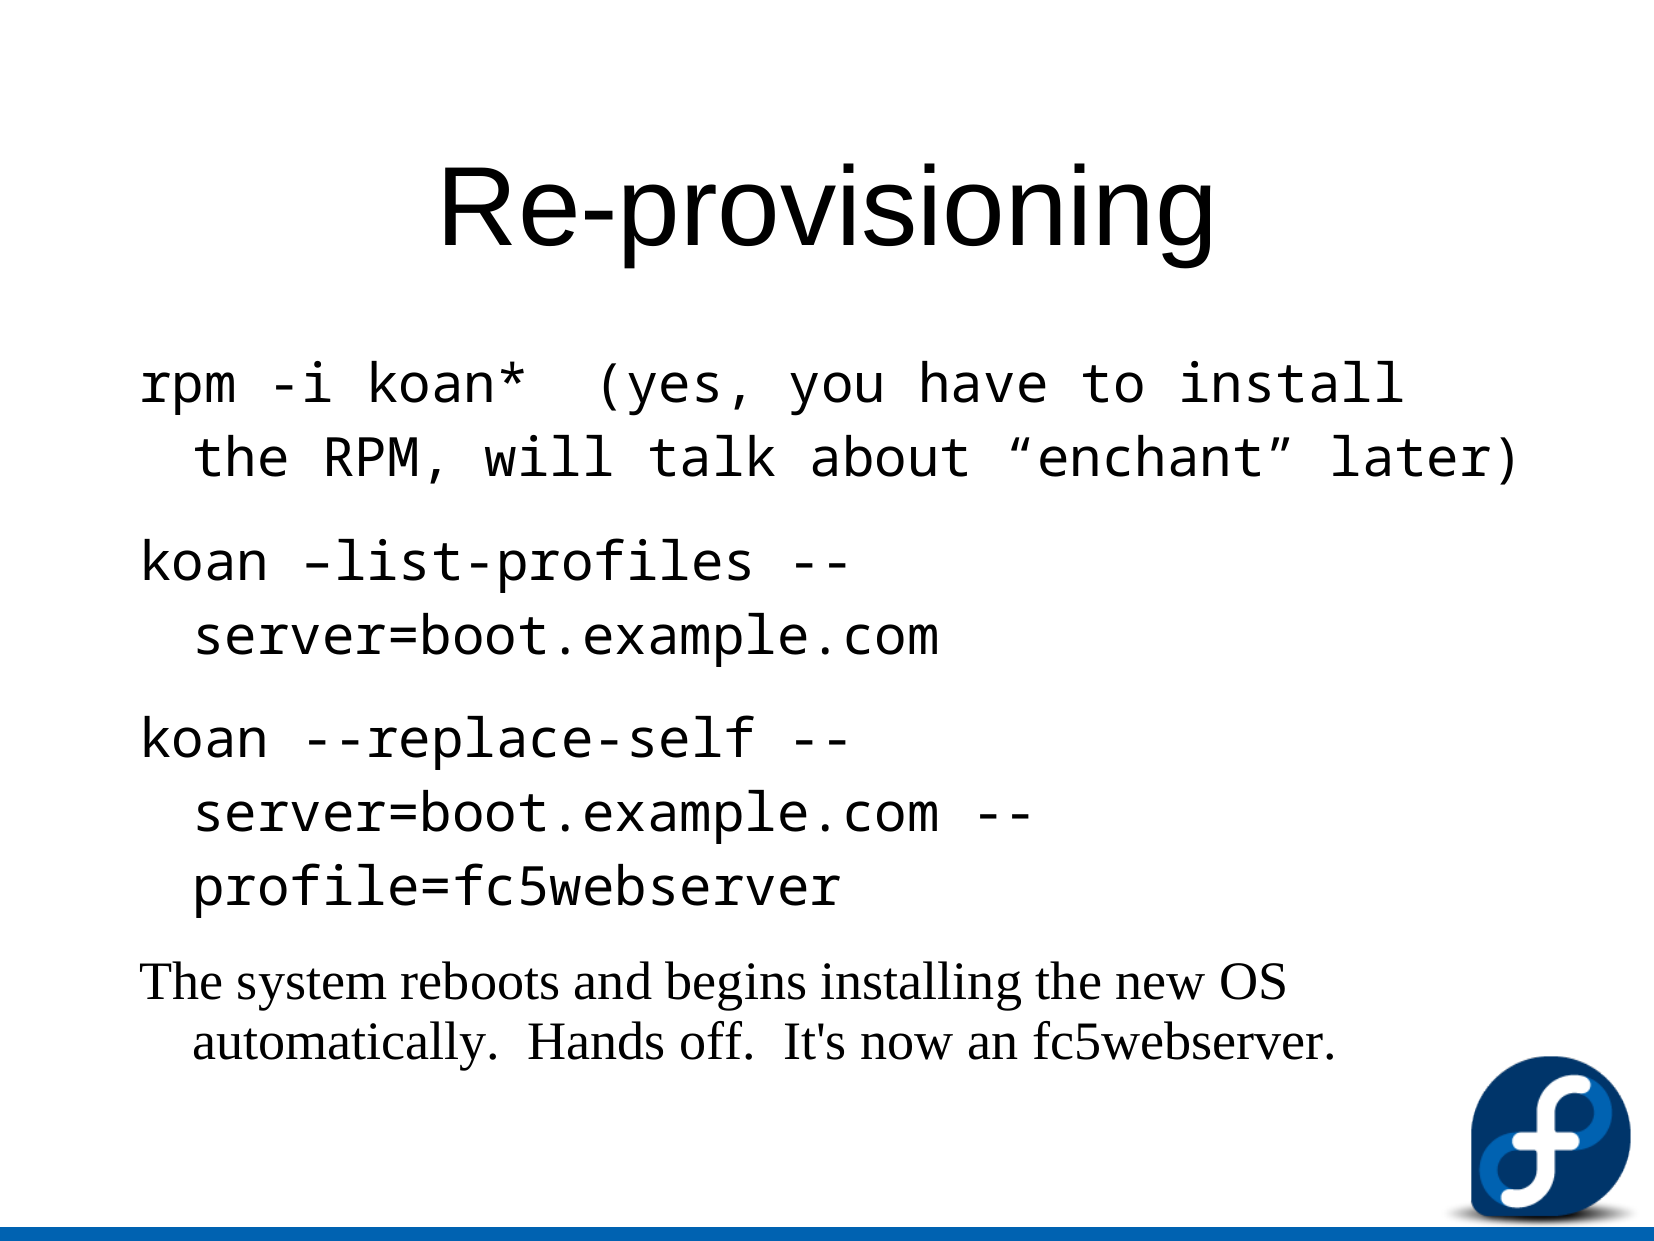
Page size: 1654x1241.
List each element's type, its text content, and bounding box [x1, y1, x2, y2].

title Re-provisioning [121, 102, 1534, 310]
list rpm -i koan* (yes, you have to install the RPM, will talk about “enchant” later) koan –list-profiles --server=boot.example.com koan --replace-self --server=boot.example.com --profile=fc5webserver The system reboots and begins installing the new OS automatically. Hands off. It's now an fc5webserver. [121, 344, 1534, 1127]
picture [1438, 1055, 1645, 1229]
